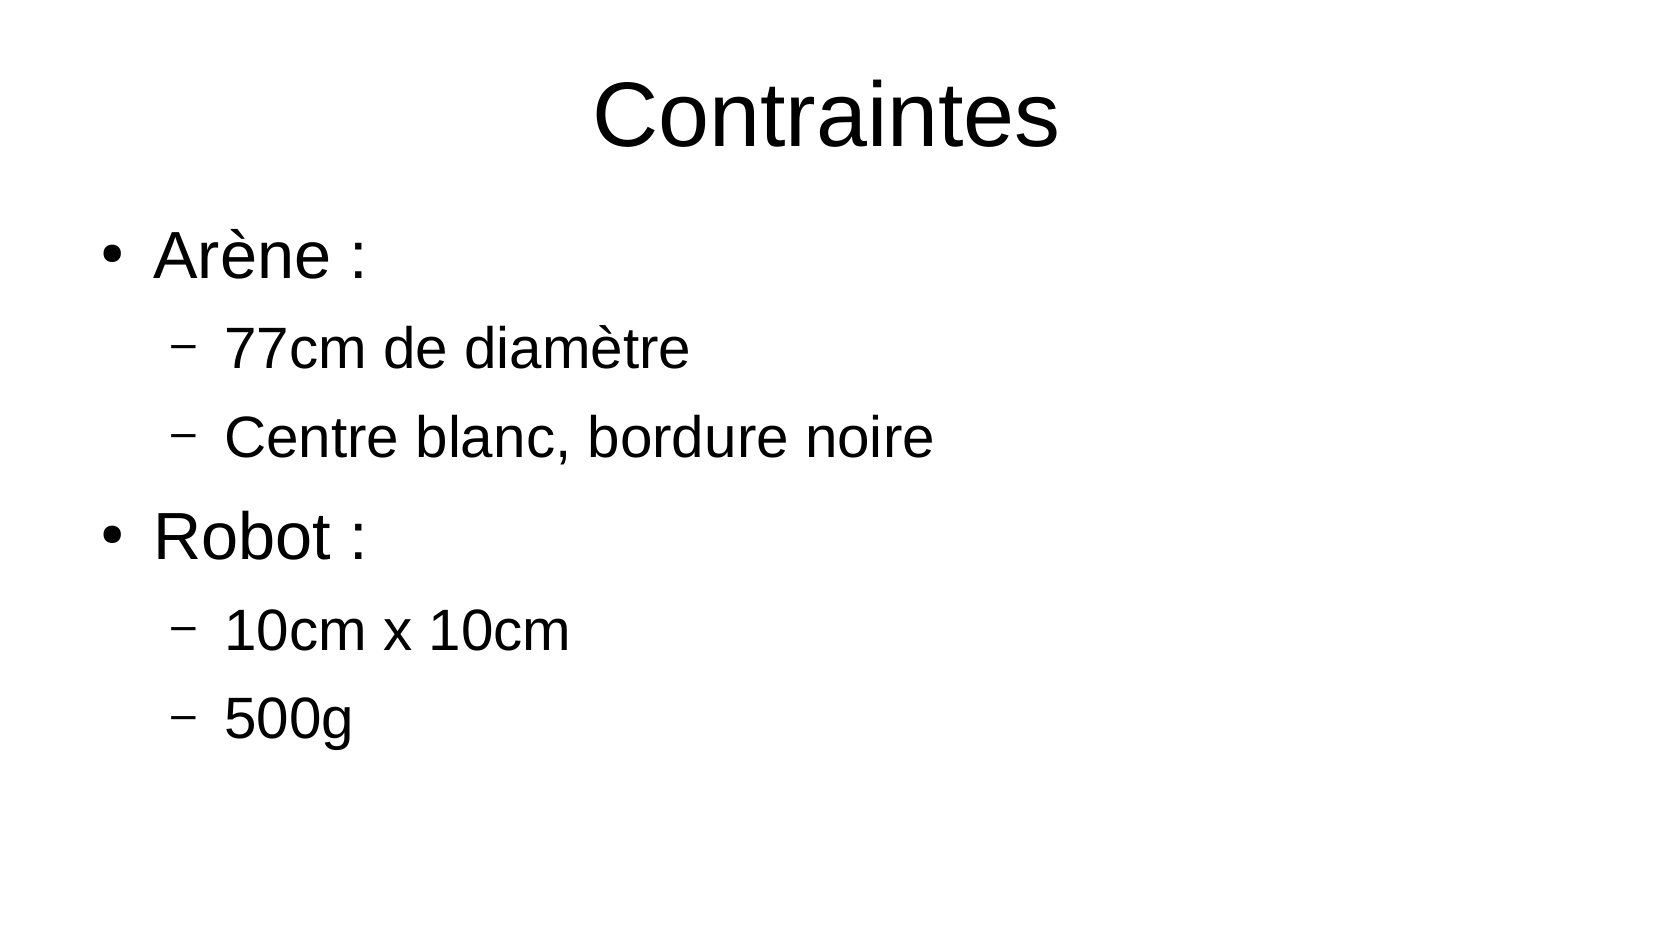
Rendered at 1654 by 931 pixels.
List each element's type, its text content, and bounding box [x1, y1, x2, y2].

list Arène : 77cm de diamètre Centre blanc, bordure noire Robot : 10cm x 10cm 500g [82, 217, 1571, 758]
title Contraintes [82, 37, 1571, 193]
